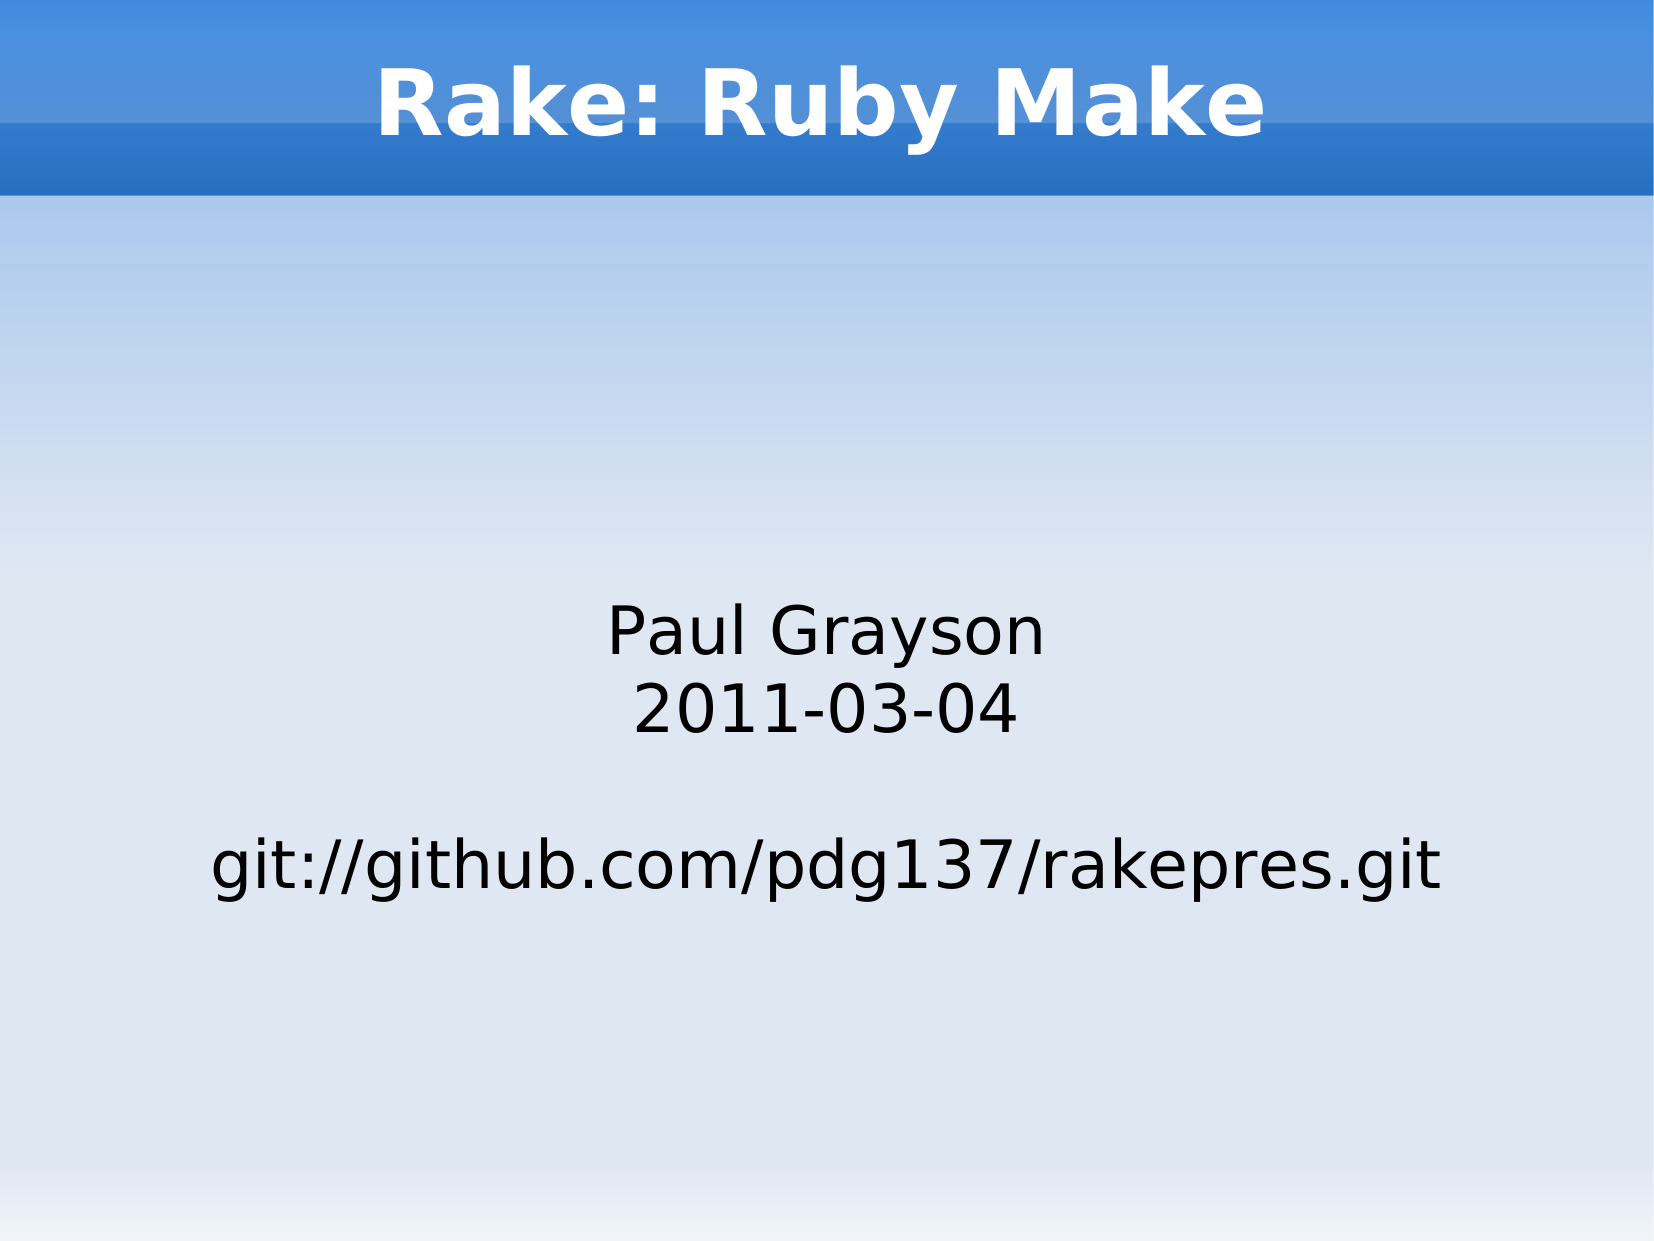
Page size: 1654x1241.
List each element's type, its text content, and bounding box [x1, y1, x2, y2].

title Rake: Ruby Make [76, 0, 1565, 208]
text_box Paul Grayson 2011-03-04 git://github.com/pdg137/rakepres.git [195, 585, 1459, 912]
picture [0, 0, 1654, 1241]
